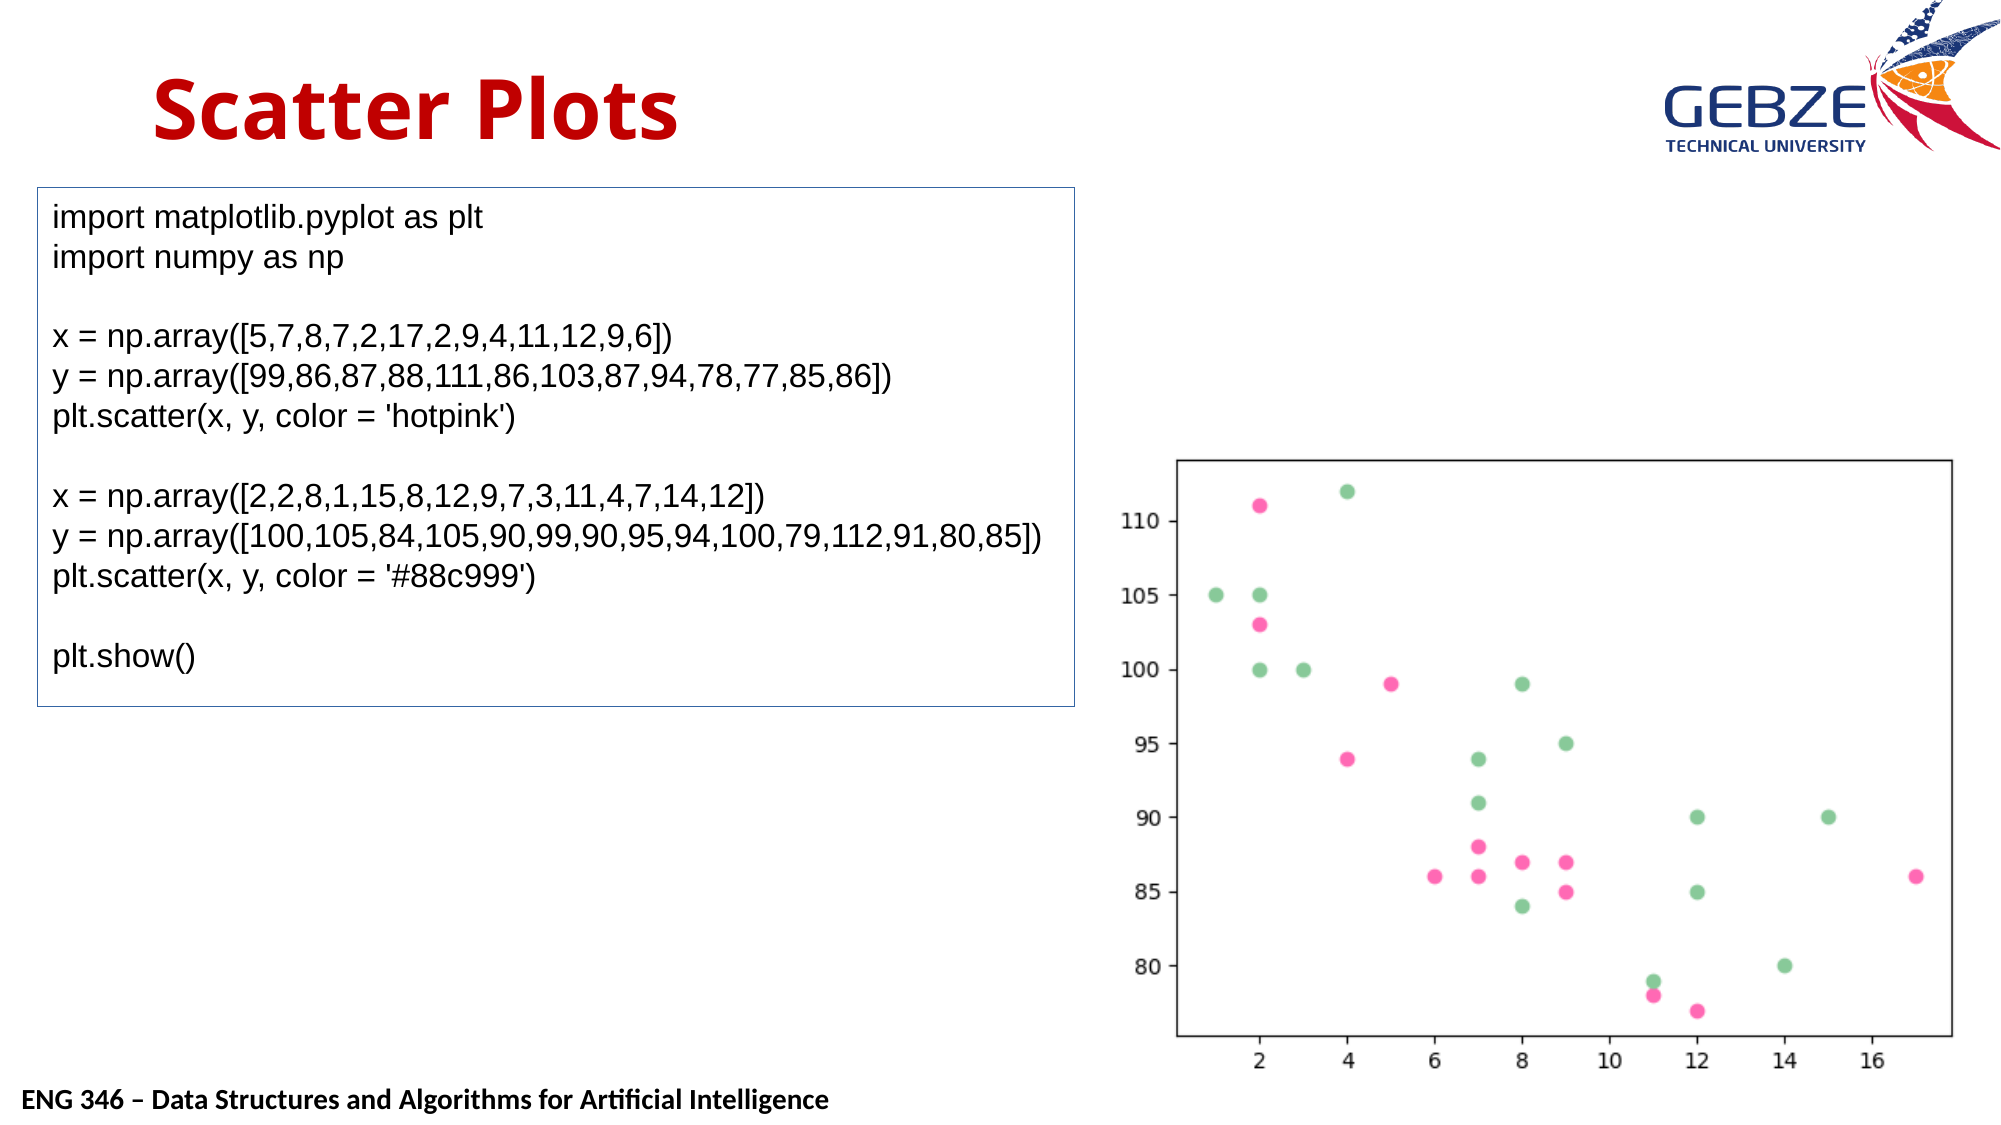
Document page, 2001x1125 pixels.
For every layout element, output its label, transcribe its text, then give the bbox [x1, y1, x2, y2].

title Scatter Plots [137, 59, 1863, 166]
picture [1665, 0, 2001, 152]
text_box import matplotlib.pyplot as plt import numpy as np x = np.array([5,7,8,7,2,17,2,9,4,11,12,9,6]) y = np.array([99,86,87,88,111,86,103,87,94,78,77,85,86]) plt.scatter(x, y, color = 'hotpink') x = np.array([2,2,8,1,15,8,12,9,7,3,11,4,7,14,12]) y = np.array([100,105,84,105,90,99,90,95,94,100,79,112,91,80,85]) plt.scatter(x, y, color = '#88c999') plt.show() [37, 187, 1075, 707]
picture [1075, 449, 2000, 1103]
